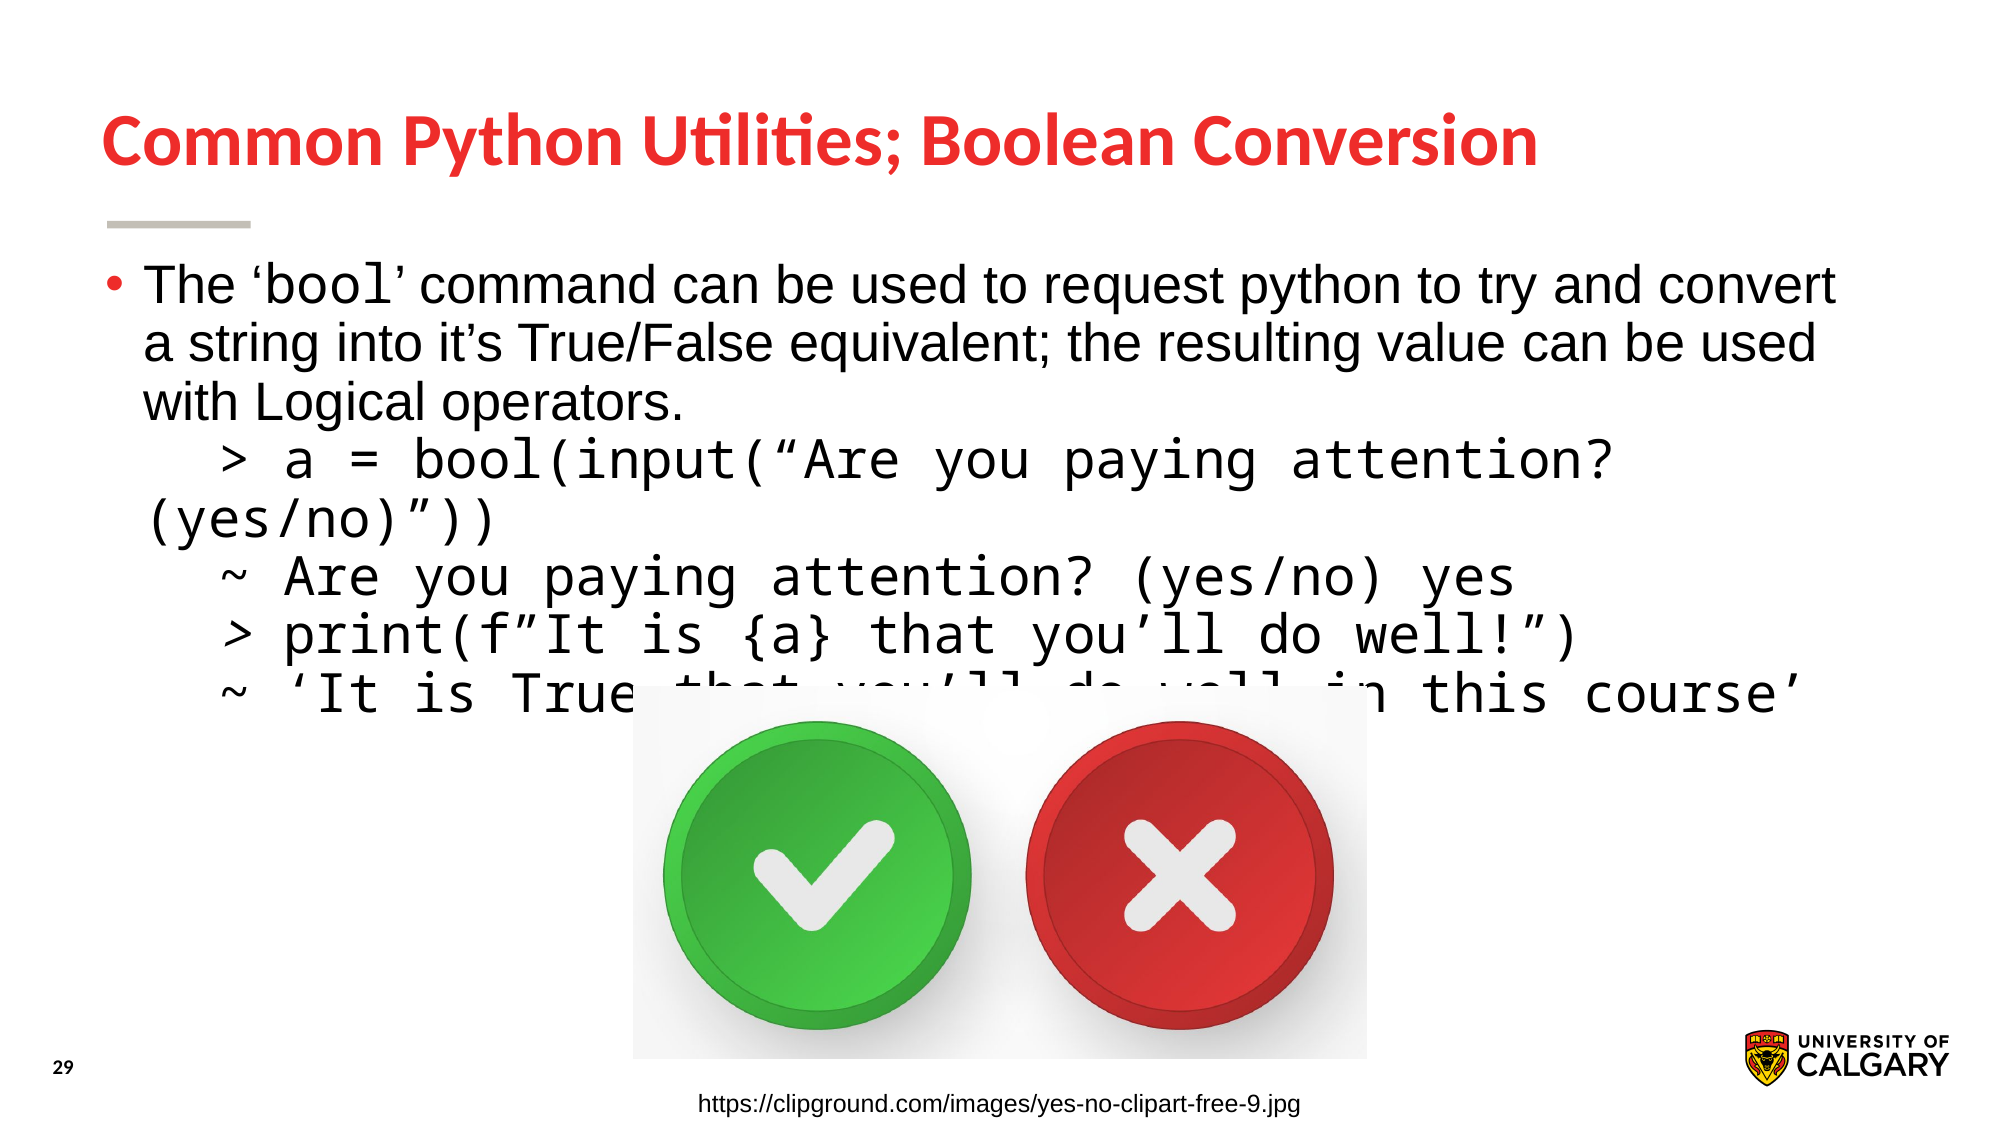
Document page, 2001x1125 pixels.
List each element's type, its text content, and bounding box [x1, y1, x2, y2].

picture [633, 686, 1367, 1059]
list The ‘bool’ command can be used to request python to try and convert a string into it’s True/False equivalent; the resulting value can be used with Logical operators. > a = bool(input(“Are you paying attention? (yes/no)”)) ~ Are you paying attention? (yes/no) yes > print(f”It is {a} that you’ll do well!”) ~ ‘It is True that you’ll do well in this course’ [91, 249, 1892, 635]
picture [1722, 1012, 1972, 1099]
title Common Python Utilities; Boolean Conversion [87, 60, 1774, 222]
text_box https://clipground.com/images/yes-no-clipart-free-9.jpg [50, 1082, 1950, 1125]
